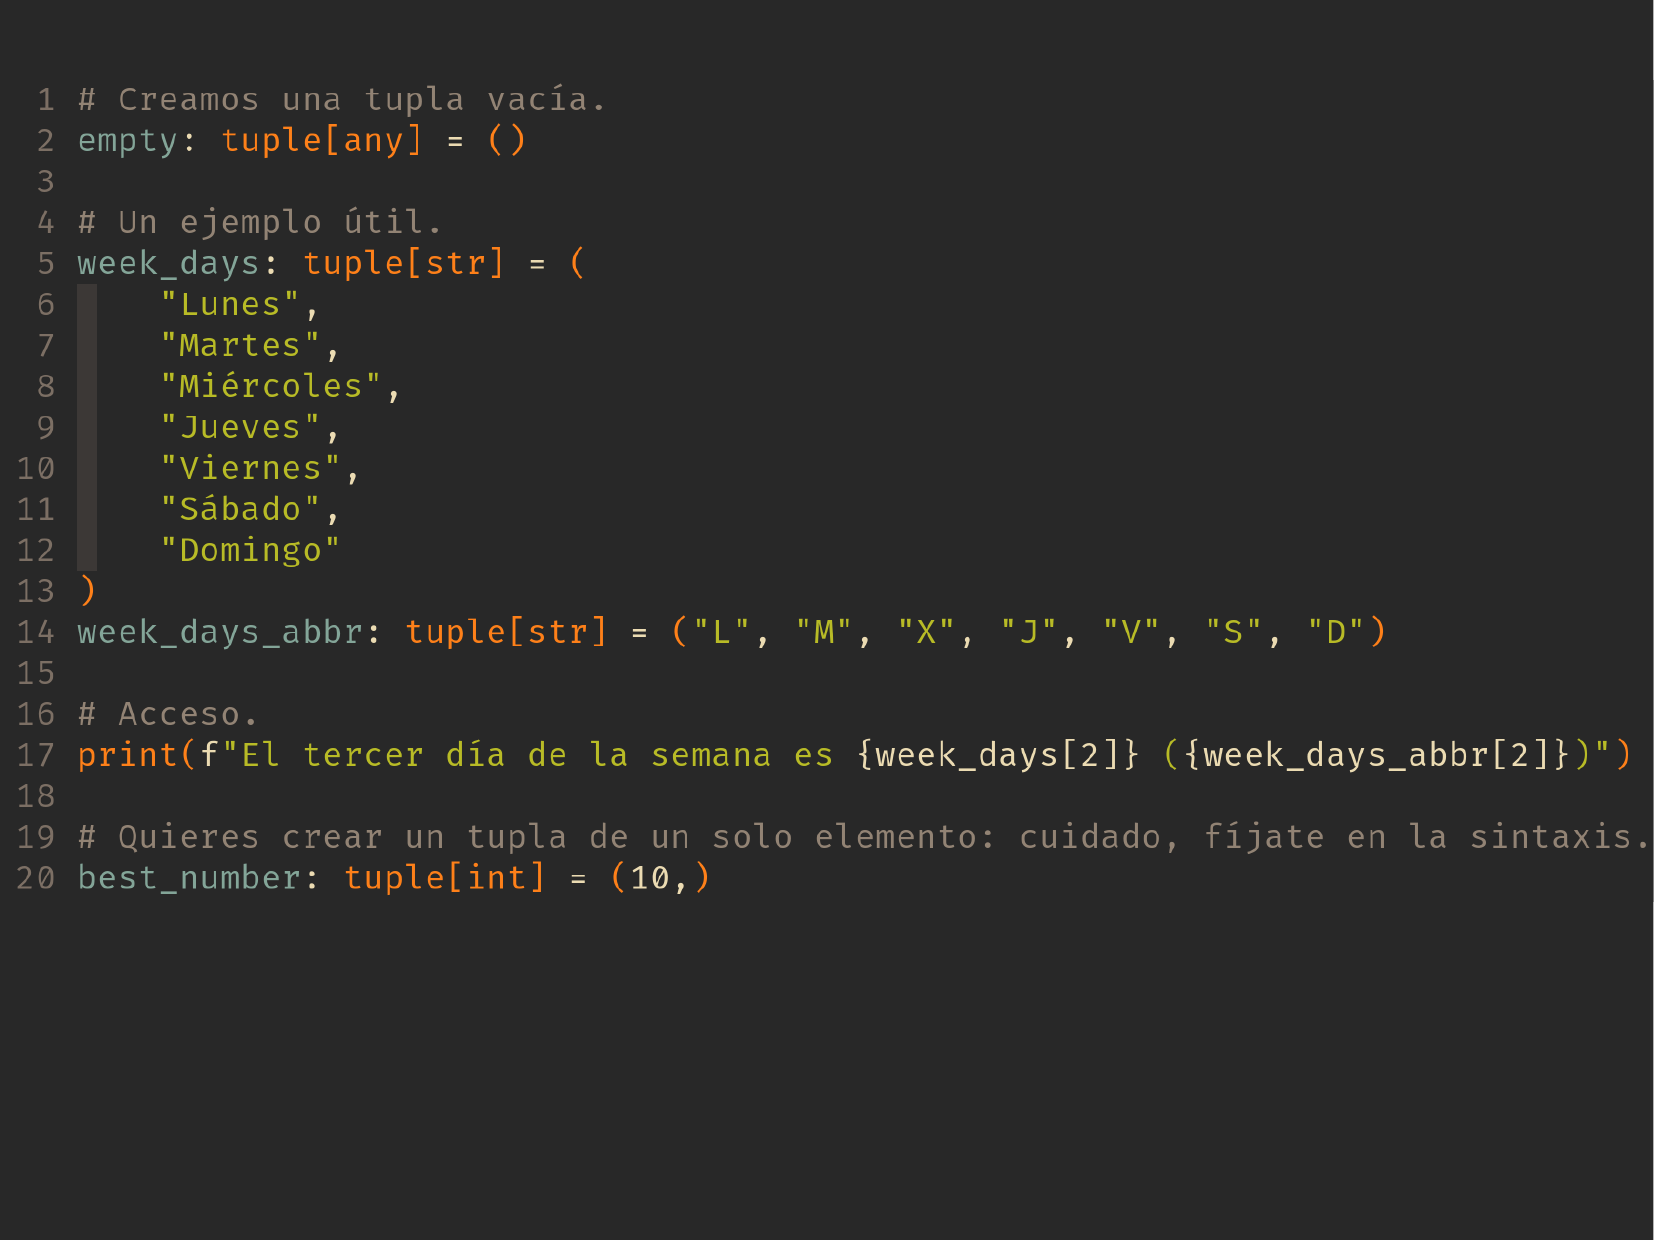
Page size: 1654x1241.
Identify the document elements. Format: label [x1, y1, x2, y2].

picture [0, 80, 1654, 902]
